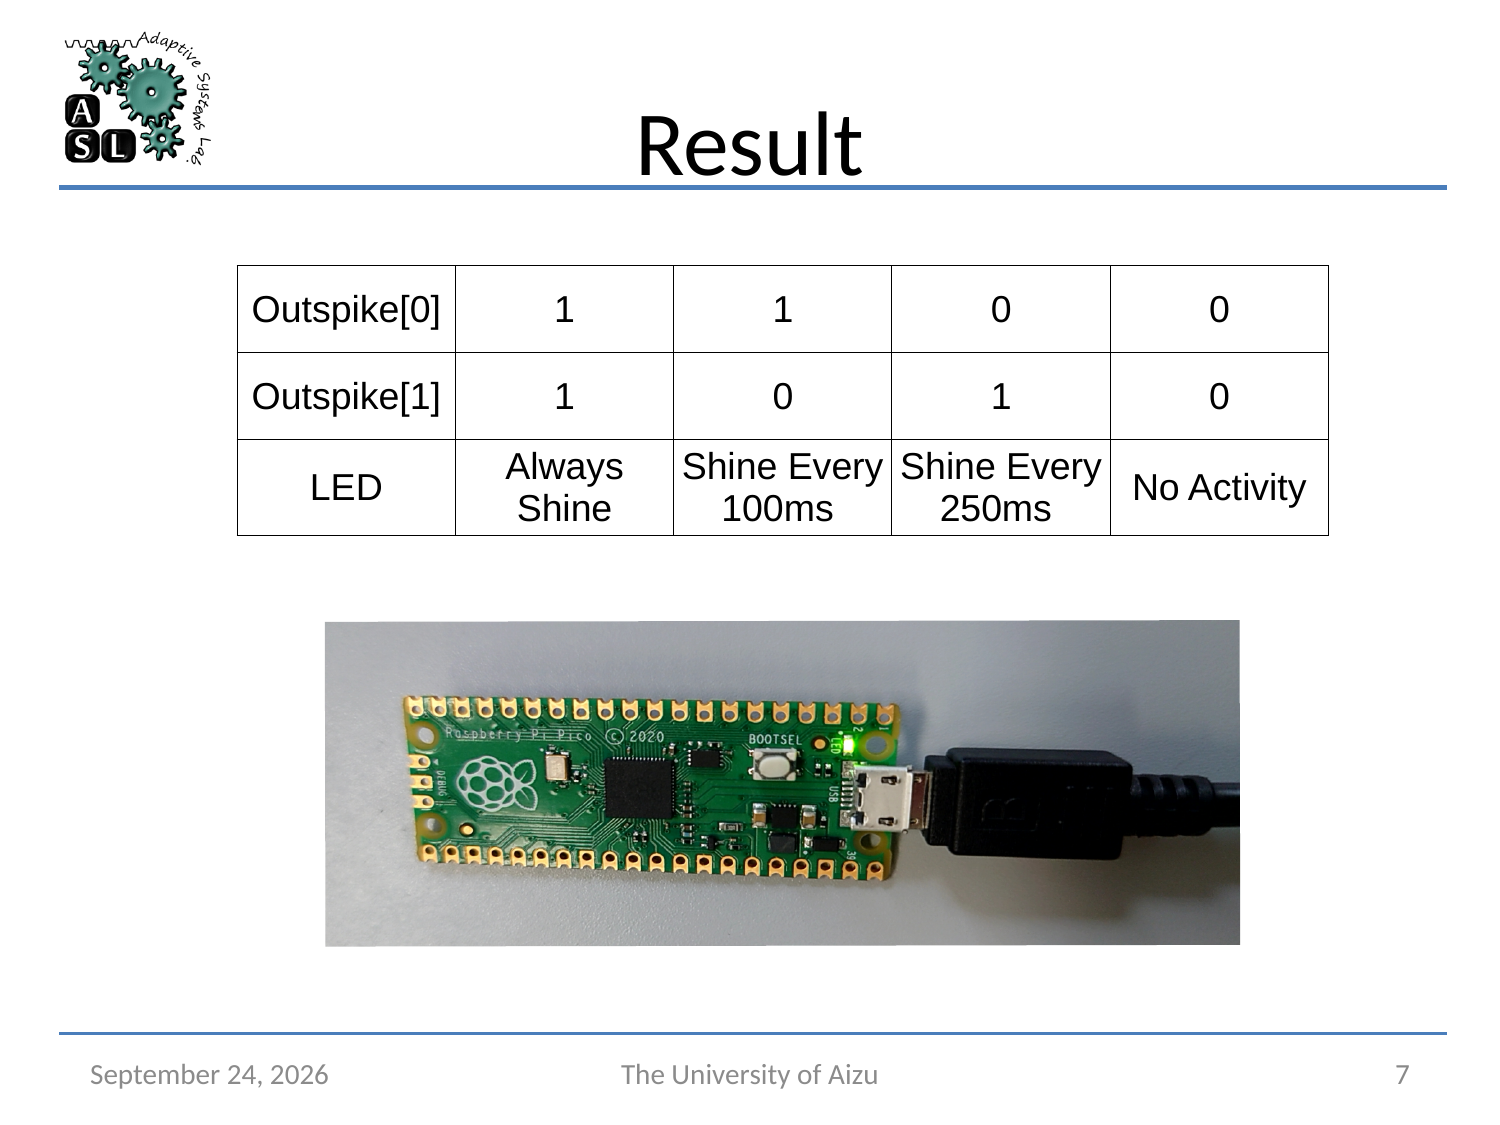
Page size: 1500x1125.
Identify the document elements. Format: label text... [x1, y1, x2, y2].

table_header 0 [1111, 266, 1328, 352]
picture [324, 620, 1241, 947]
table_cell 1 [456, 353, 673, 439]
footer The University of Aizu [512, 1042, 988, 1103]
table_cell 1 [892, 353, 1110, 439]
table_cell 0 [1111, 353, 1328, 439]
table_header 1 [456, 266, 673, 352]
table_cell LED [238, 440, 455, 535]
table_cell No Activity [1111, 440, 1328, 535]
table_cell 0 [674, 353, 891, 439]
table_header 1 [674, 266, 891, 352]
slide_number April 14, 2025 [75, 1042, 425, 1103]
slide_number <番号> [1074, 1042, 1425, 1103]
table_cell Shine Every 250ms [892, 440, 1110, 535]
table_cell Shine Every 100ms [674, 440, 891, 535]
table_header Outspike[0] [238, 266, 455, 352]
picture [58, 30, 211, 169]
table_cell Always Shine [456, 440, 673, 535]
title Result [75, 45, 1425, 233]
table_header 0 [892, 266, 1110, 352]
table_cell Outspike[1] [238, 353, 455, 439]
